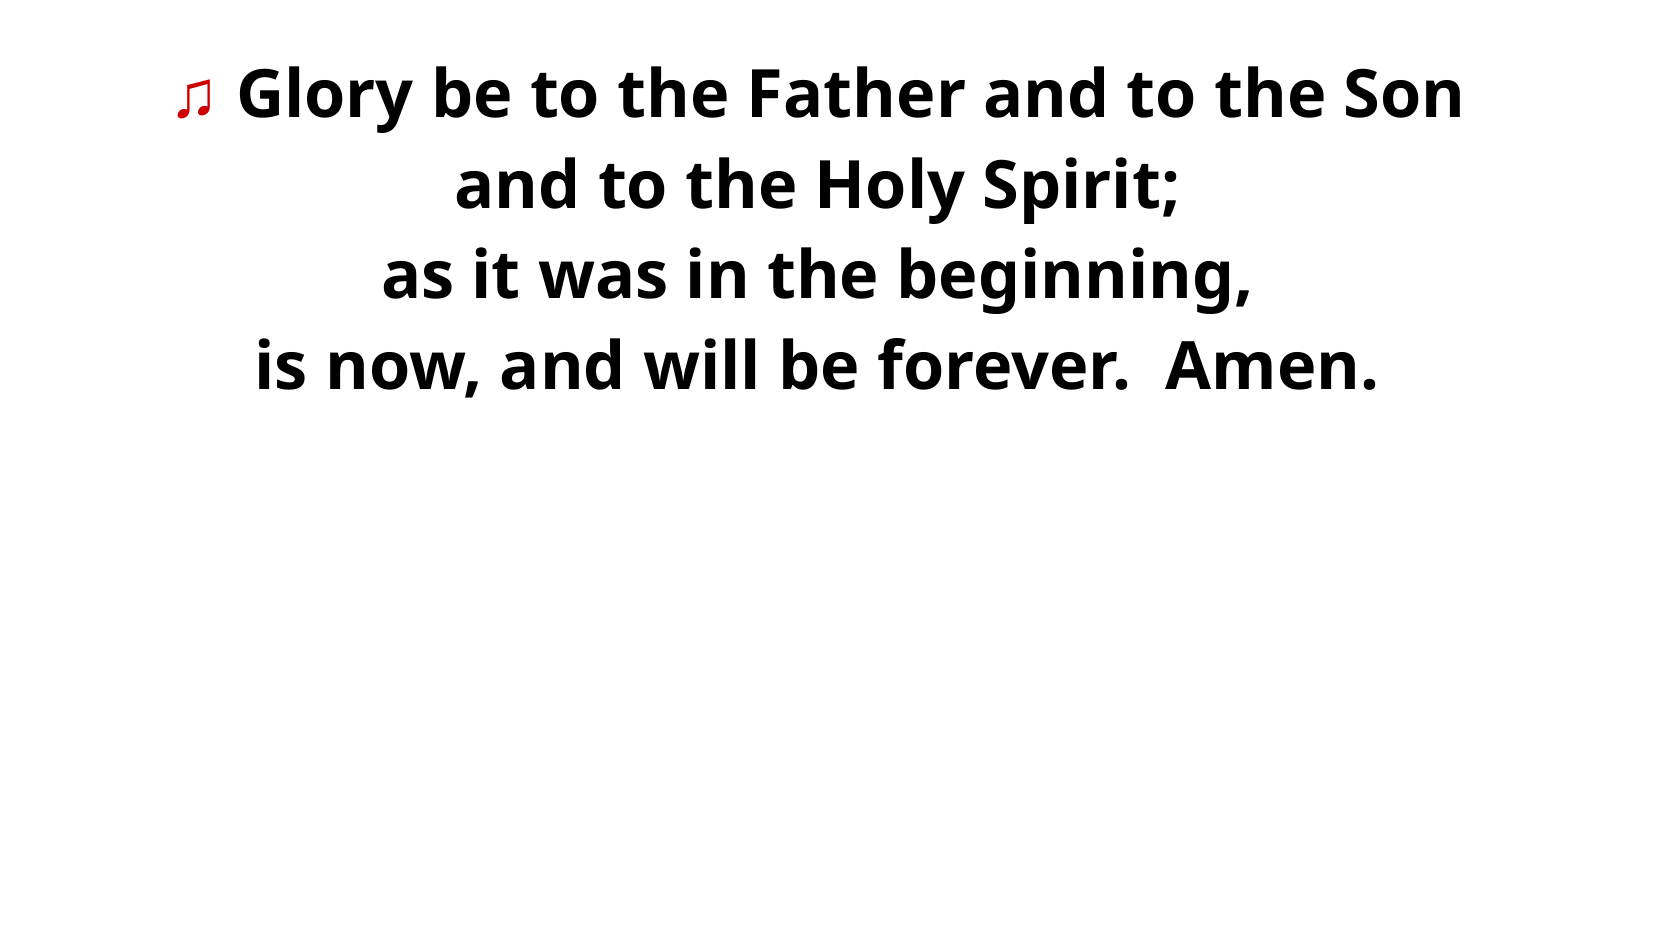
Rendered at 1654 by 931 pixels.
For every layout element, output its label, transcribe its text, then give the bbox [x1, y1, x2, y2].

text_box ♫ Glory be to the Father and to the Son and to the Holy Spirit; as it was in the beginning, is now, and will be forever. Amen. [105, 38, 1531, 436]
